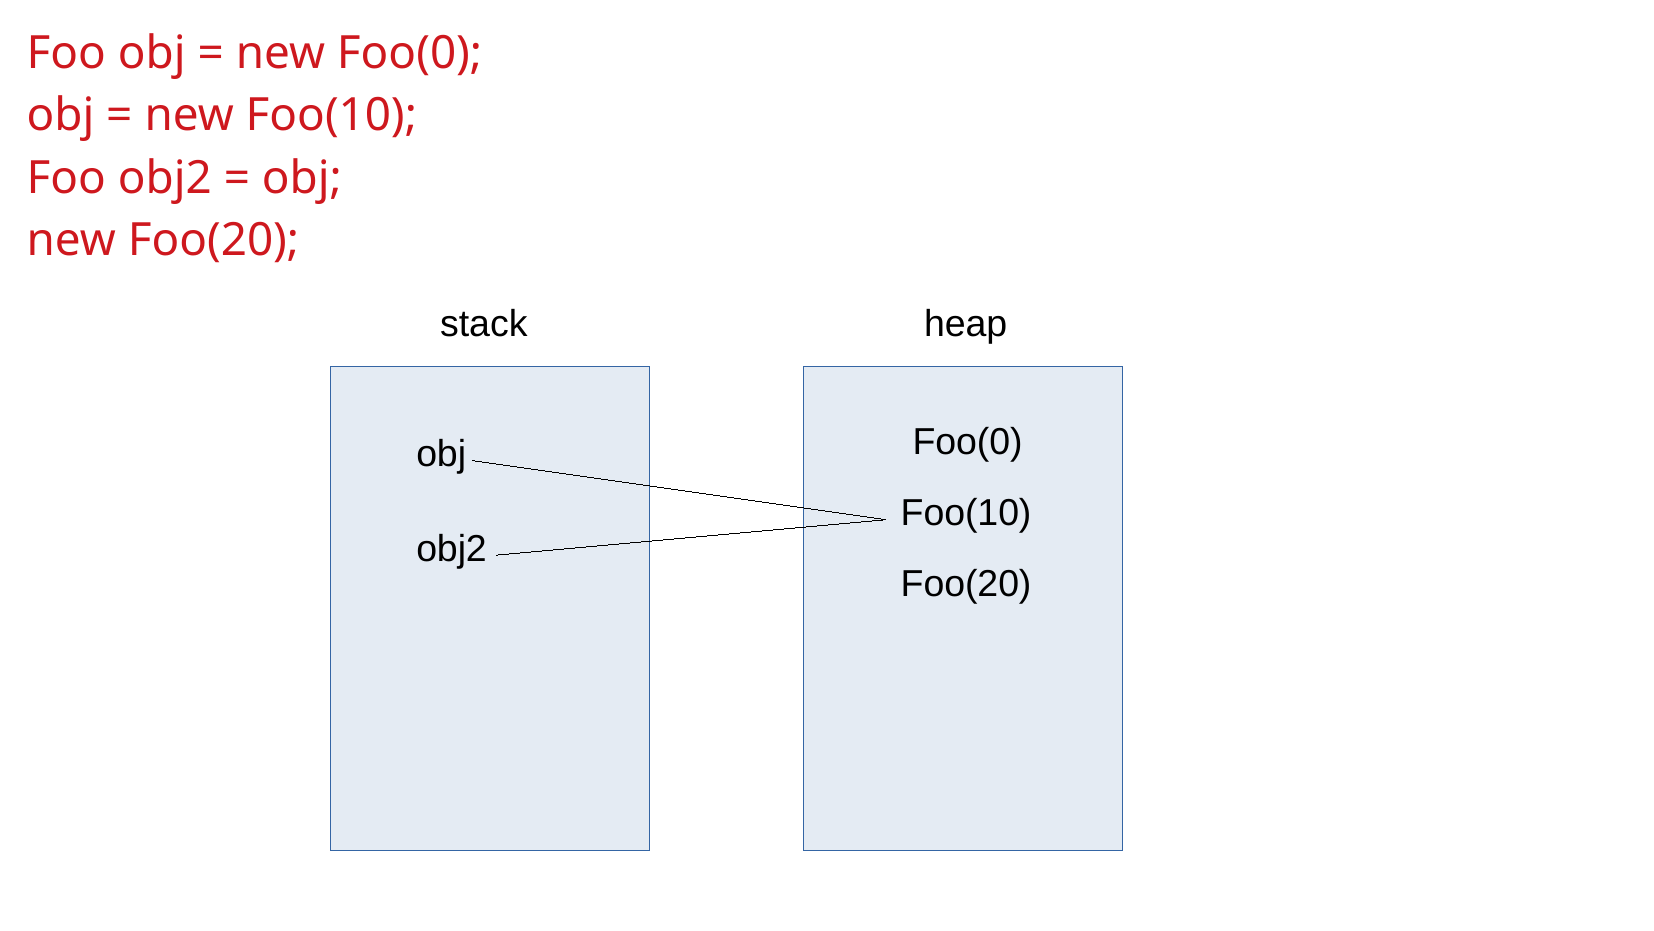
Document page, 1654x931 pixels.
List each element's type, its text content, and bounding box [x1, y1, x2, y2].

text_box [803, 366, 1123, 851]
text_box [330, 366, 650, 851]
text_box stack [425, 295, 579, 353]
text_box Foo(0) [897, 413, 1040, 471]
text_box obj2 [401, 519, 567, 619]
text_box obj [401, 425, 497, 483]
text_box Foo obj = new Foo(0); obj = new Foo(10); Foo obj2 = obj; new Foo(20); [11, 11, 1583, 349]
text_box heap [909, 295, 1040, 353]
text_box Foo(10) [885, 484, 1063, 555]
text_box Foo(20) [885, 555, 1063, 650]
